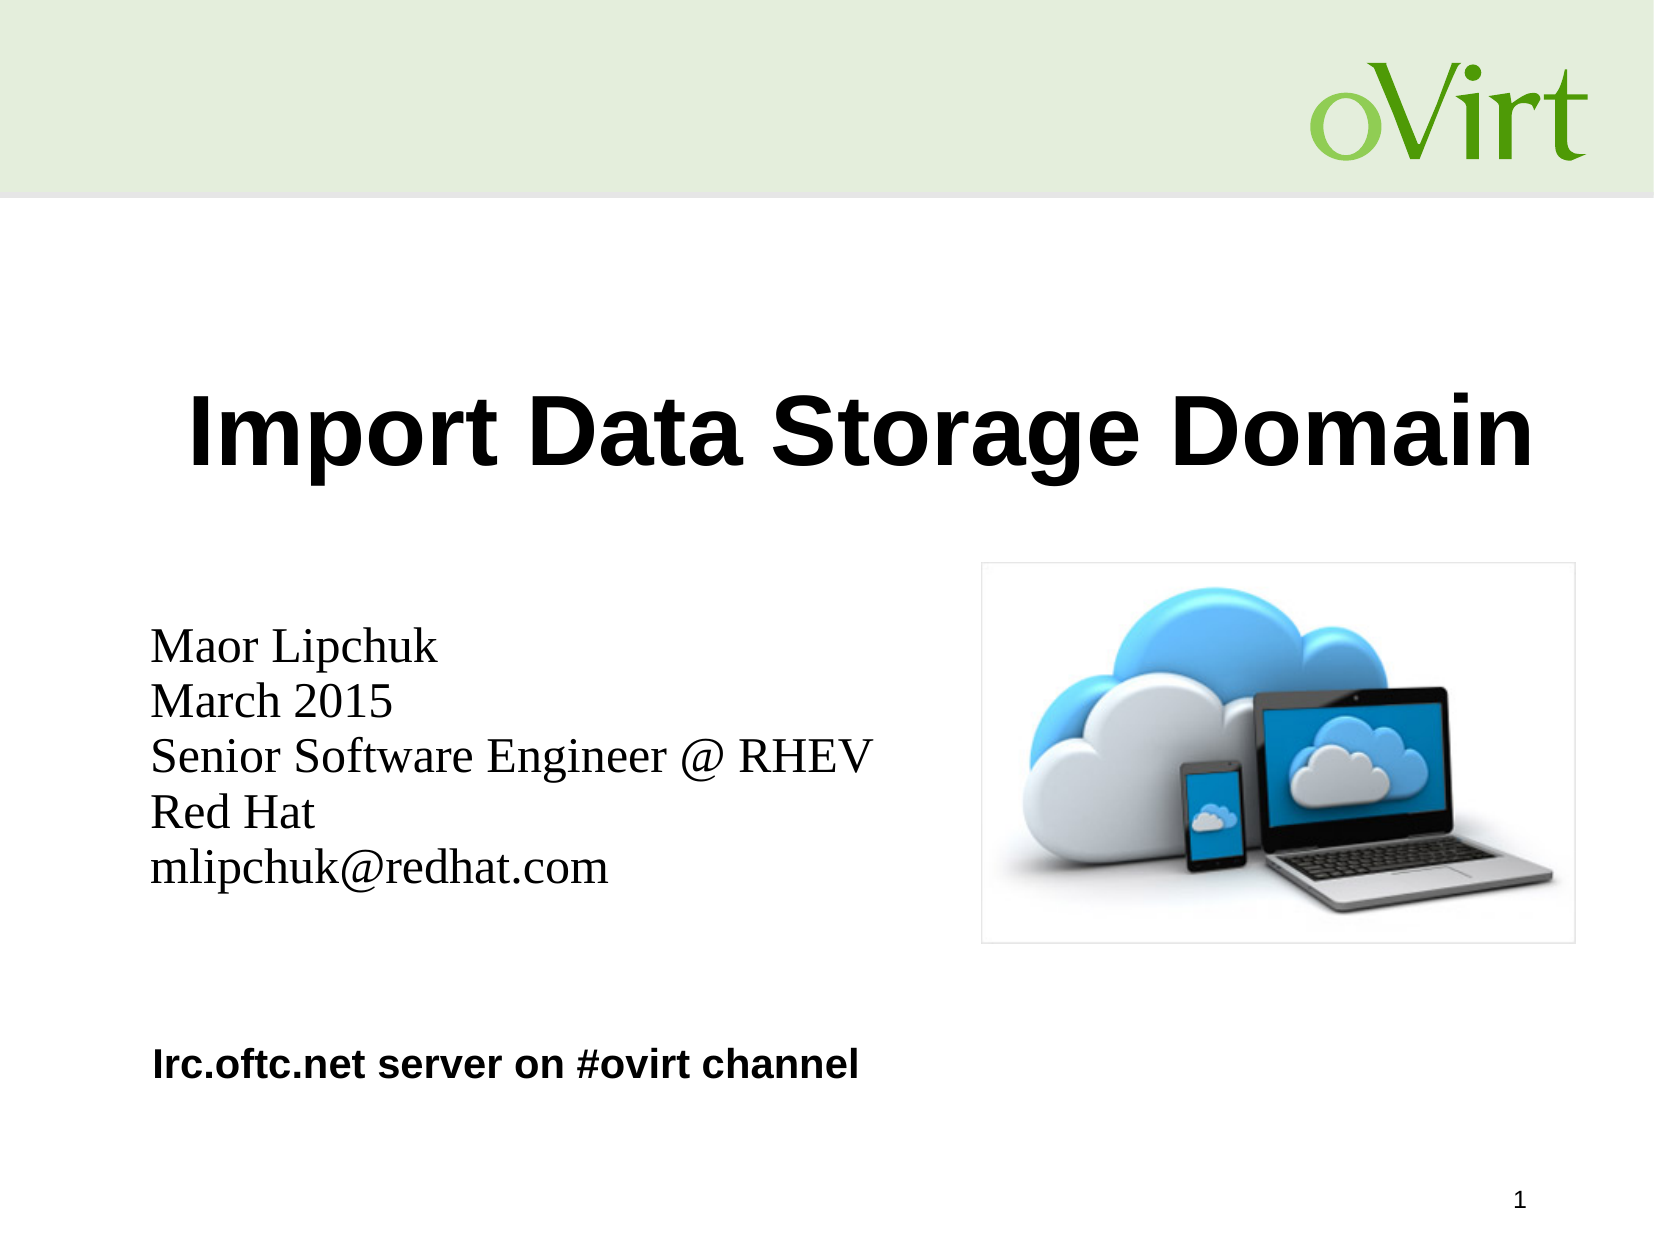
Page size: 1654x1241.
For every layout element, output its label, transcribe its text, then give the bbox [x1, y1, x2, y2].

text_box Import Data Storage Domain [187, 375, 1538, 496]
picture [981, 562, 1576, 944]
text_box Irc.oftc.net server on #ovirt channel [150, 1040, 863, 1088]
text_box Maor Lipchuk March 2015 Senior Software Engineer @ RHEV Red Hat mlipchuk@redhat.com [150, 562, 1523, 1061]
